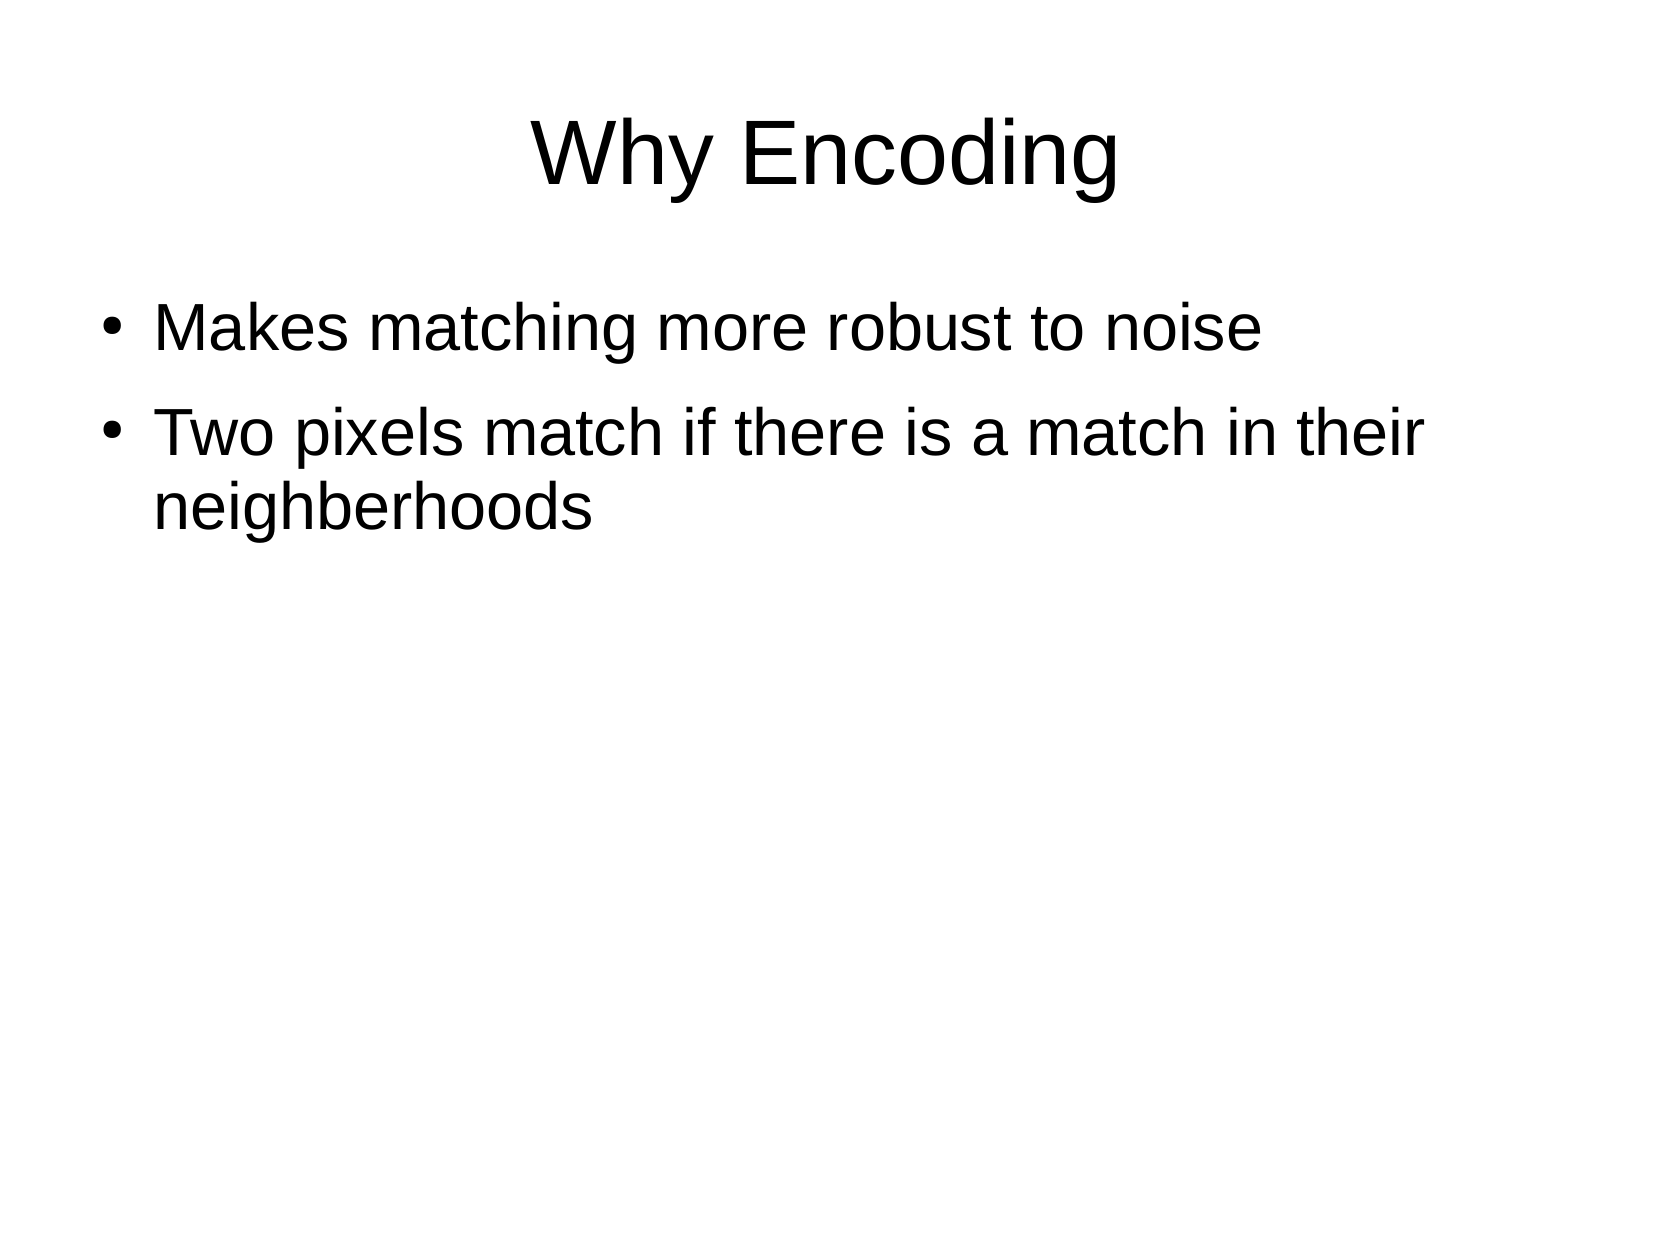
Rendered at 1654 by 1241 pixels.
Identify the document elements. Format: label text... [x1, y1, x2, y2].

list Makes matching more robust to noise Two pixels match if there is a match in their neighberhoods [82, 290, 1538, 1010]
title Why Encoding [82, 49, 1571, 257]
